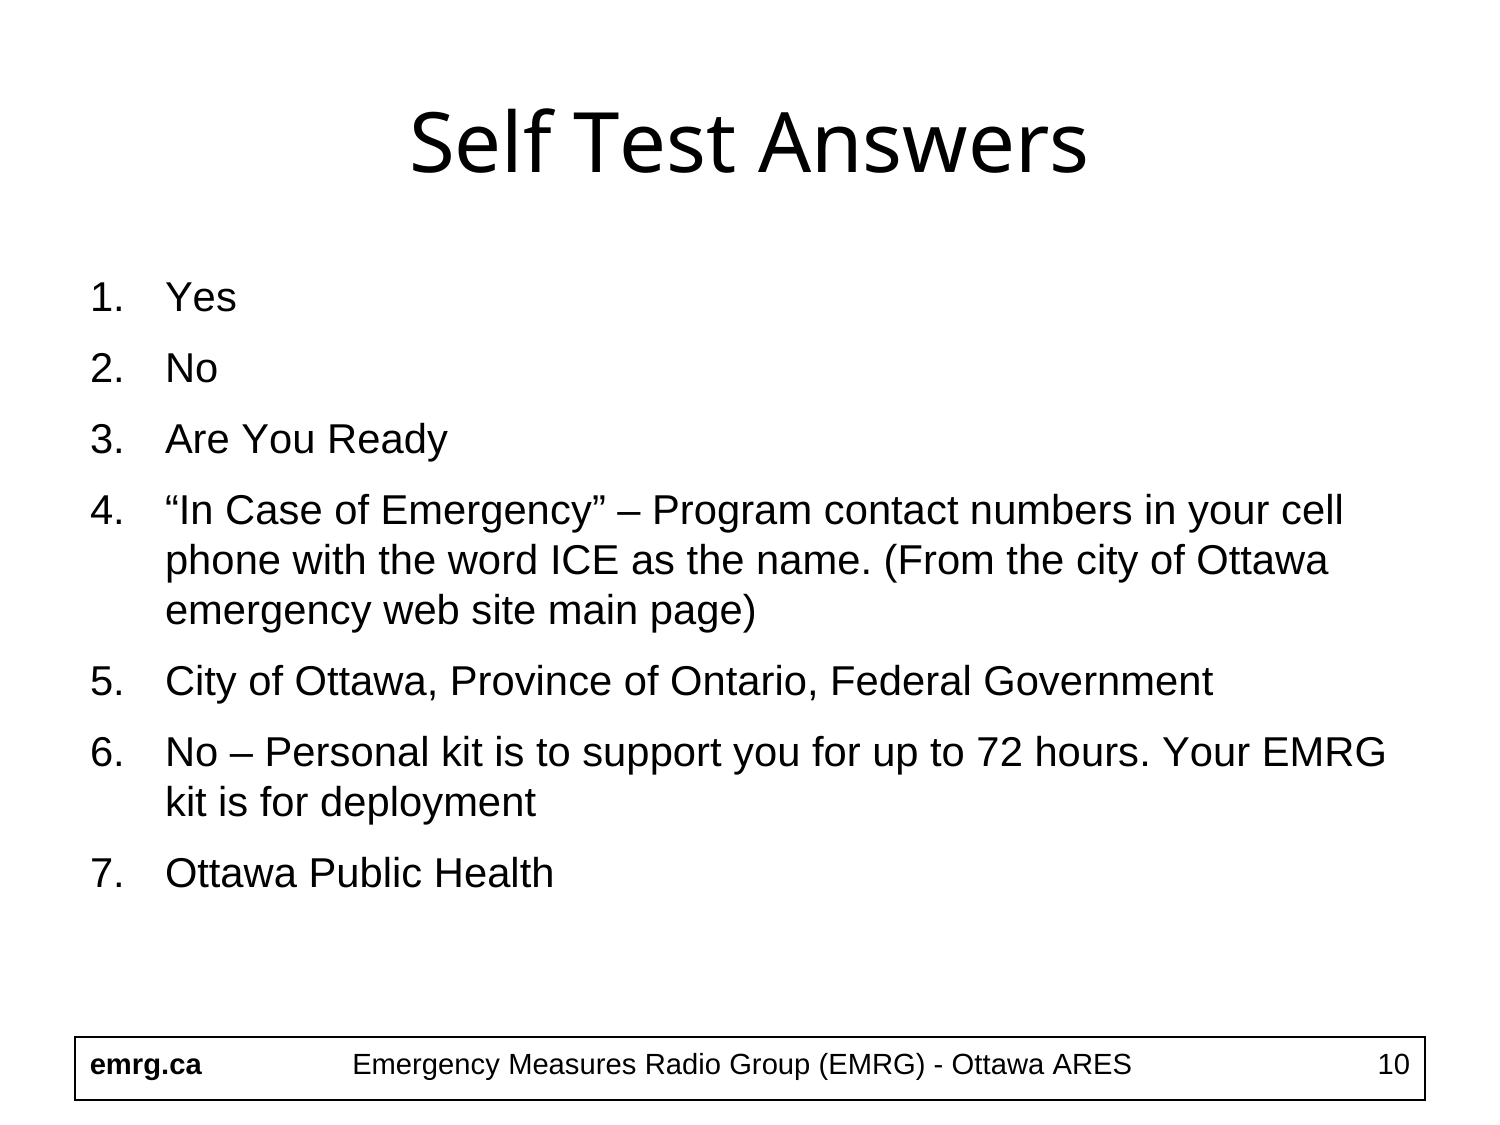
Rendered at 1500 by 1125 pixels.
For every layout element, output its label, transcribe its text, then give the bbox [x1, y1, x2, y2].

text_box Emergency Measures Radio Group (EMRG) - Ottawa ARES [247, 1037, 1238, 1103]
text_box <number> [1246, 1037, 1426, 1103]
list Yes No Are You Ready “In Case of Emergency” – Program contact numbers in your cell phone with the word ICE as the name. (From the city of Ottawa emergency web site main page) City of Ottawa, Province of Ontario, Federal Government No – Personal kit is to support you for up to 72 hours. Your EMRG kit is for deployment Ottawa Public Health [75, 262, 1426, 1005]
title Self Test Answers [75, 45, 1426, 233]
